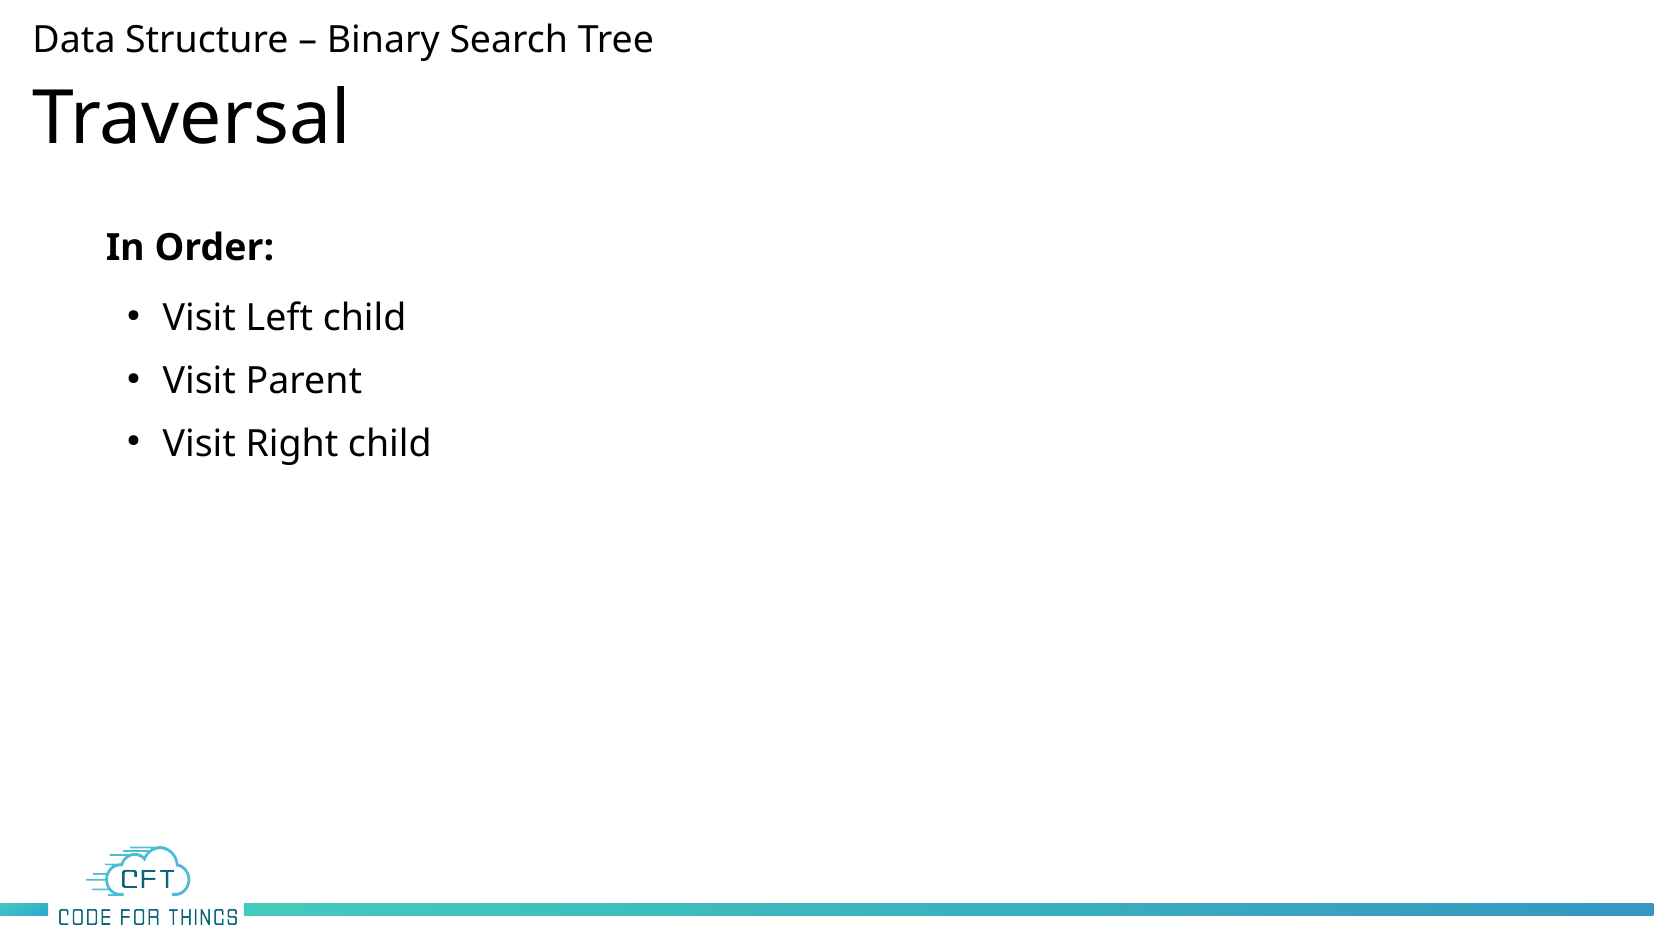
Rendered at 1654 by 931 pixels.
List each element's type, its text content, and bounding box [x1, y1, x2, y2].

picture [59, 846, 237, 925]
text_box Visit Left child Visit Parent Visit Right child [112, 283, 550, 453]
title Data Structure – Binary Search Tree Traversal [32, 12, 1184, 166]
text_box In Order: [91, 212, 461, 271]
